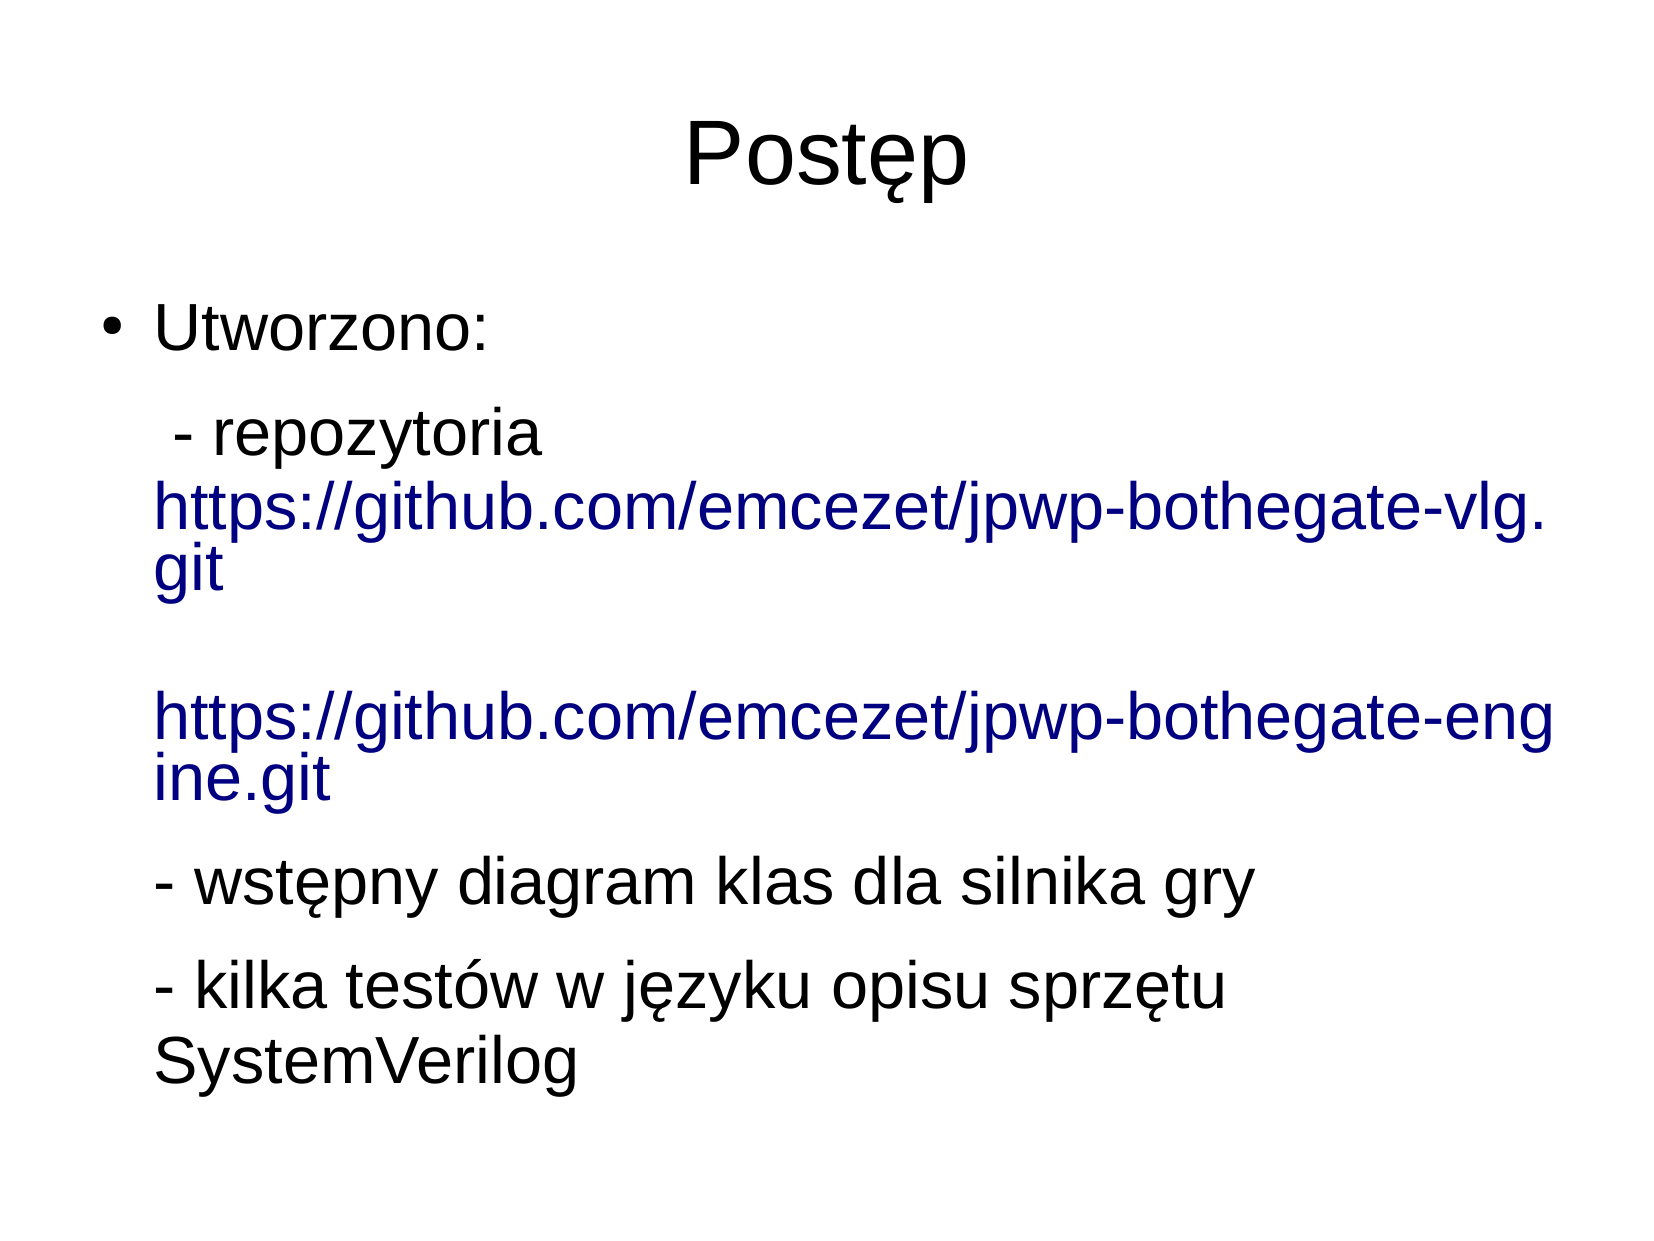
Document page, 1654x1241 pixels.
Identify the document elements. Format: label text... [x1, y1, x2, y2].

list Utworzono: - repozytoria https://github.com/emcezet/jpwp-bothegate-vlg.git https://github.com/emcezet/jpwp-bothegate-engine.git - wstępny diagram klas dla silnika gry - kilka testów w języku opisu sprzętu SystemVerilog [82, 290, 1571, 1010]
title Postęp [82, 49, 1571, 257]
